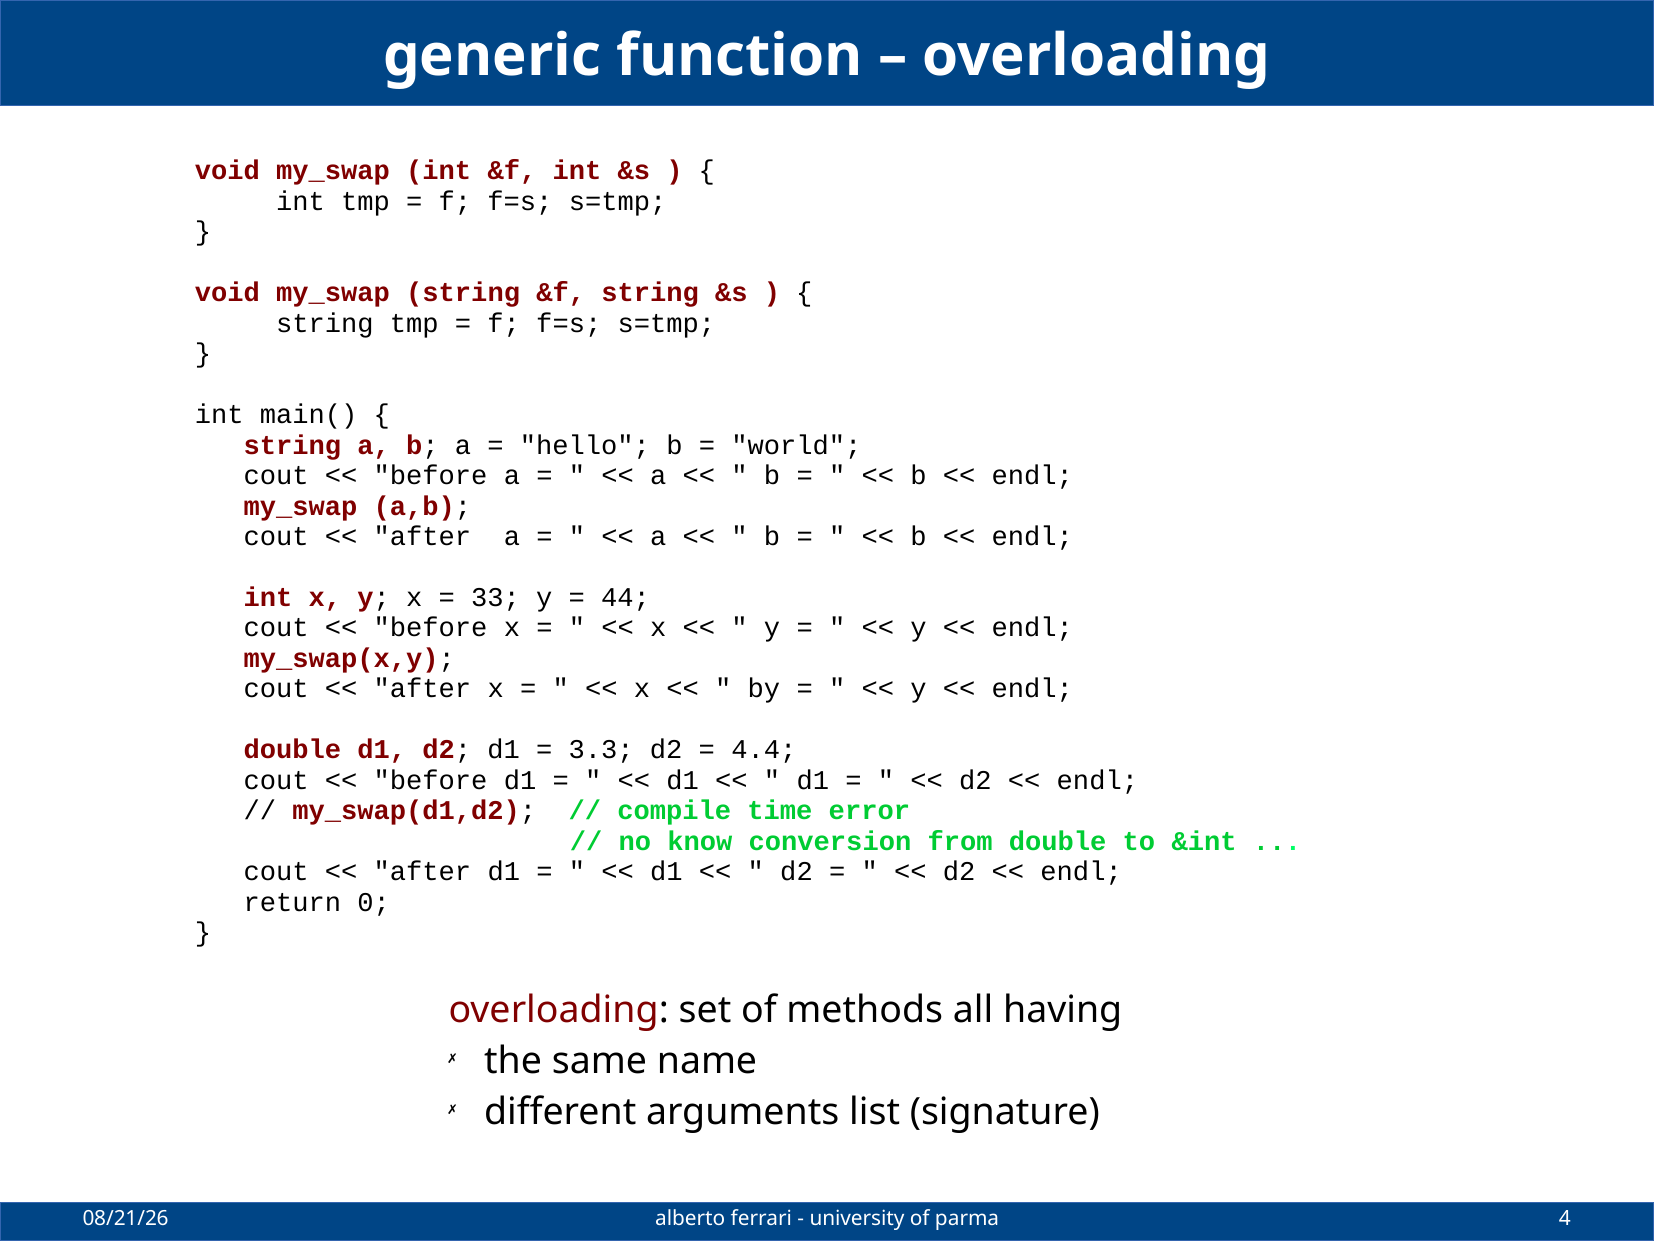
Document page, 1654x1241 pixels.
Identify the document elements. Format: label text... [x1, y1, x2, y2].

text_box overloading: set of methods all having the same name different arguments list (signature) [433, 975, 1141, 1156]
text_box void my_swap (int &f, int &s ) { int tmp = f; f=s; s=tmp; } void my_swap (string &f, string &s ) { string tmp = f; f=s; s=tmp; } int main() { string a, b; a = "hello"; b = "world"; cout << "before a = " << a << " b = " << b << endl; my_swap (a,b); cout << "after a = " << a << " b = " << b << endl; int x, y; x = 33; y = 44; cout << "before x = " << x << " y = " << y << endl; my_swap(x,y); cout << "after x = " << x << " by = " << y << endl; double d1, d2; d1 = 3.3; d2 = 4.4; cout << "before d1 = " << d1 << " d1 = " << d2 << endl; // my_swap(d1,d2); // compile time error // no know conversion from double to &int ... cout << "after d1 = " << d1 << " d2 = " << d2 << endl; return 0; } [180, 150, 1501, 965]
title generic function – overloading [0, 0, 1654, 106]
